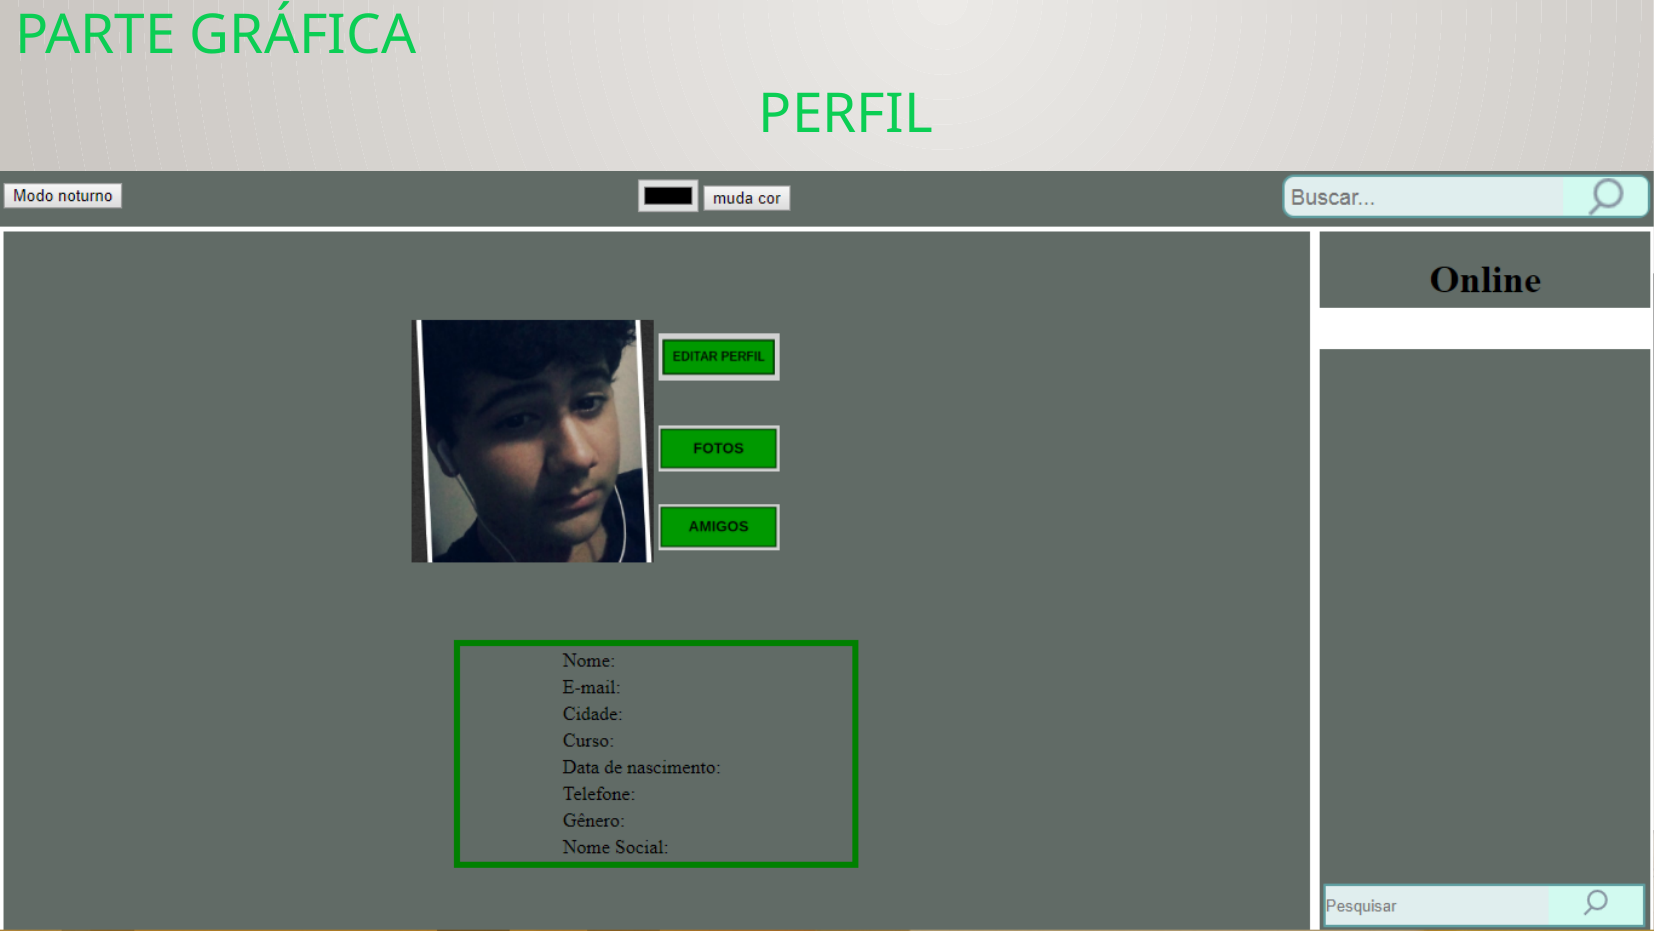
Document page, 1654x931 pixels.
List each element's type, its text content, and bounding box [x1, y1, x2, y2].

title Parte Gráfica [0, 0, 1489, 154]
text_box Perfil [744, 77, 1235, 171]
picture [0, 171, 1654, 931]
